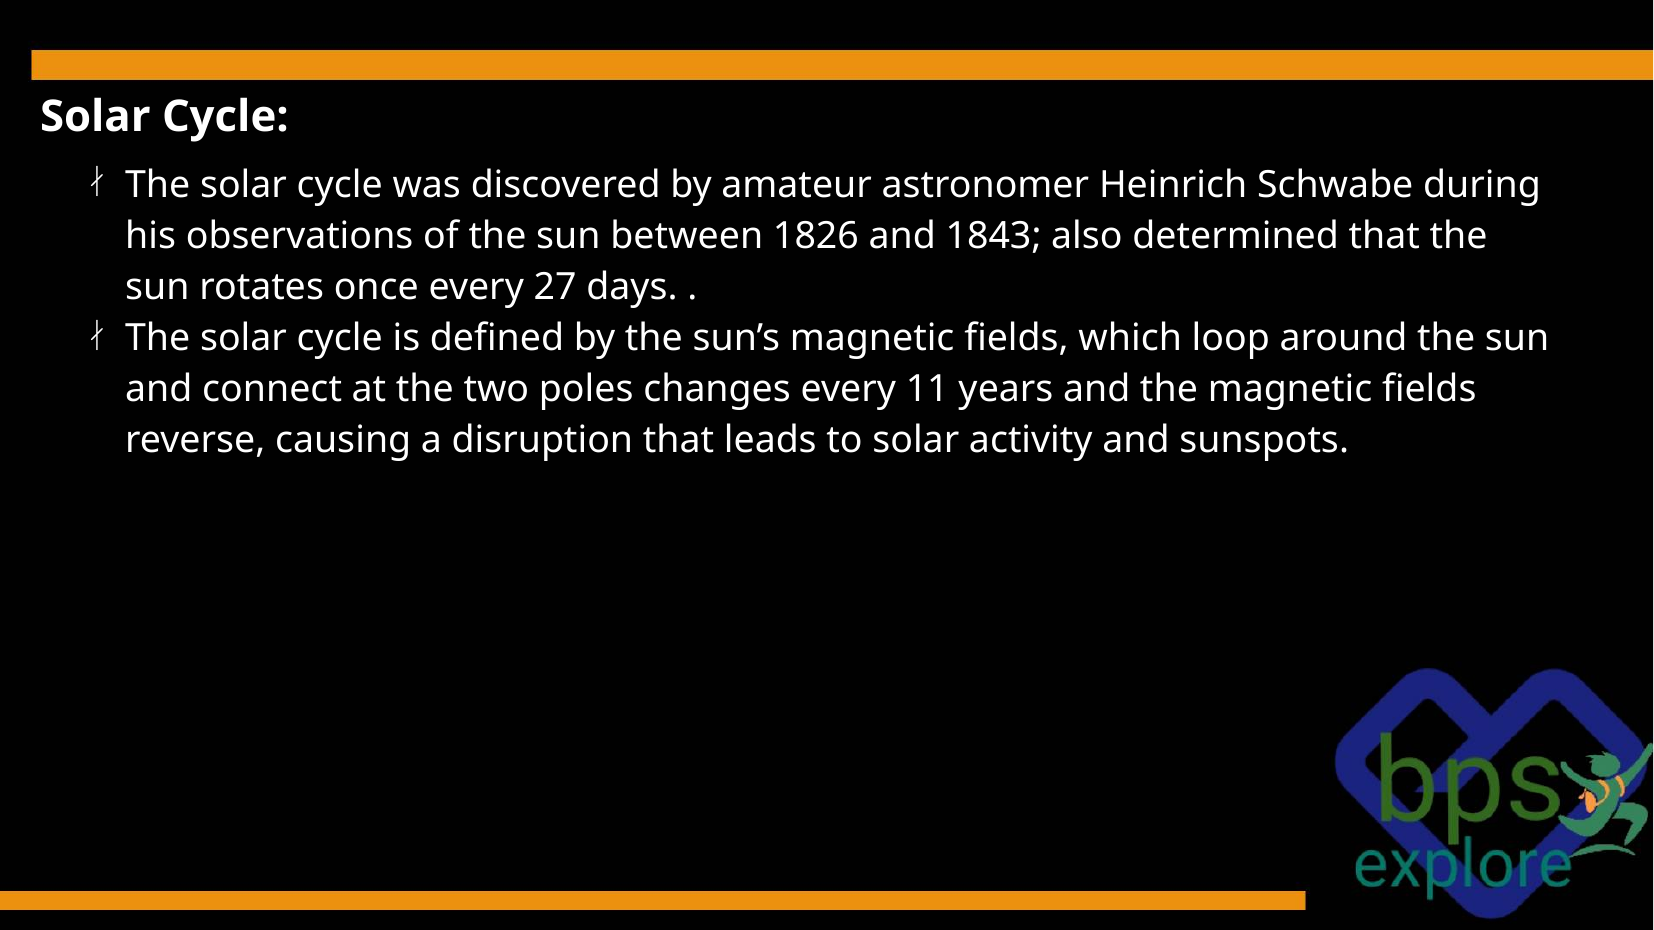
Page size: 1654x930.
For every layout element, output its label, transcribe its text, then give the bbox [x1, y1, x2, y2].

text_box The solar cycle was discovered by amateur astronomer Heinrich Schwabe during his observations of the sun between 1826 and 1843; also determined that the sun rotates once every 27 days. . The solar cycle is defined by the sun’s magnetic fields, which loop around the sun and connect at the two poles changes every 11 years and the magnetic fields reverse, causing a disruption that leads to solar activity and sunspots. [75, 150, 1576, 863]
picture [0, 0, 1654, 930]
text_box Solar Cycle: [13, 77, 427, 190]
